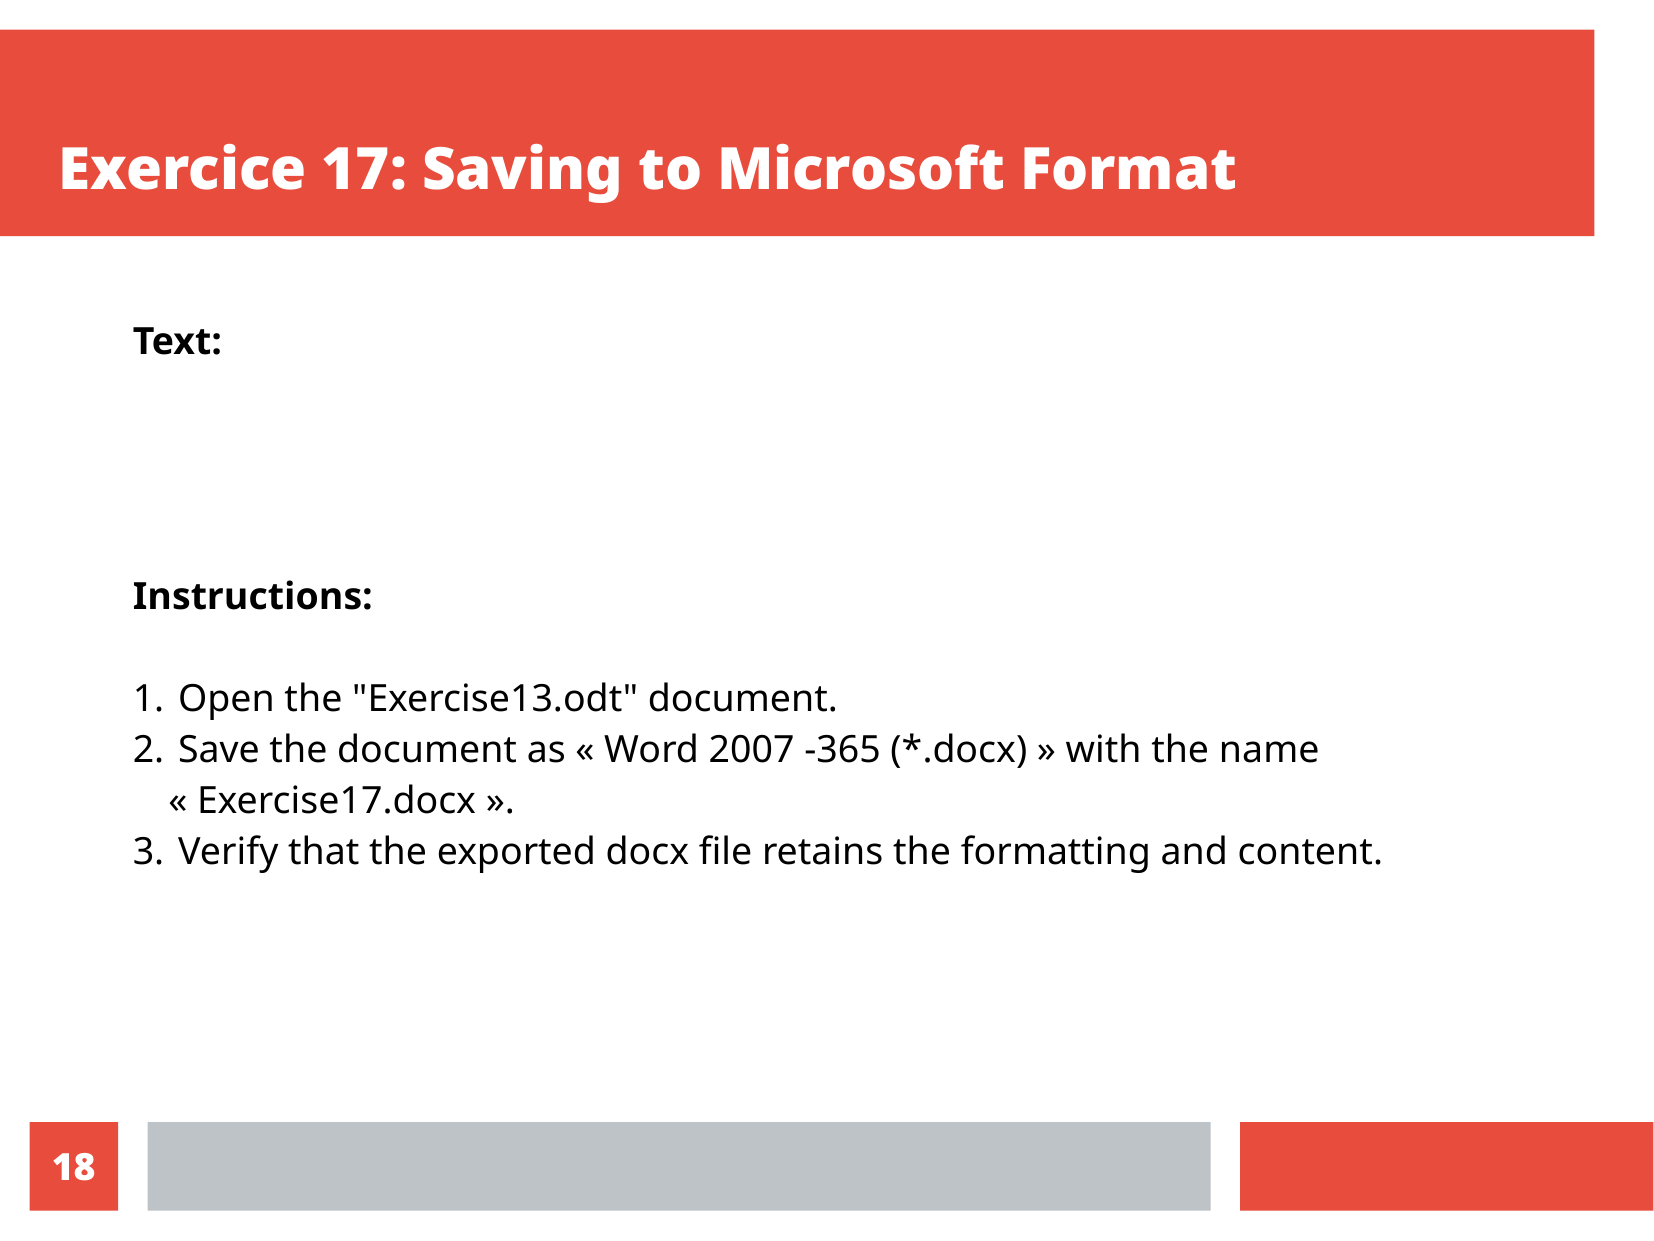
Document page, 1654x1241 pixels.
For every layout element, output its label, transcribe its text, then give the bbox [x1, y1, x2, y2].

text_box Text: Instructions: Open the "Exercise13.odt" document. Save the document as « Word 2007 -365 (*.docx) » with the name « Exercise17.docx ». Verify that the exported docx file retains the formatting and content. [118, 307, 1536, 845]
title Exercice 17: Saving to Microsoft Format [59, 59, 1595, 207]
